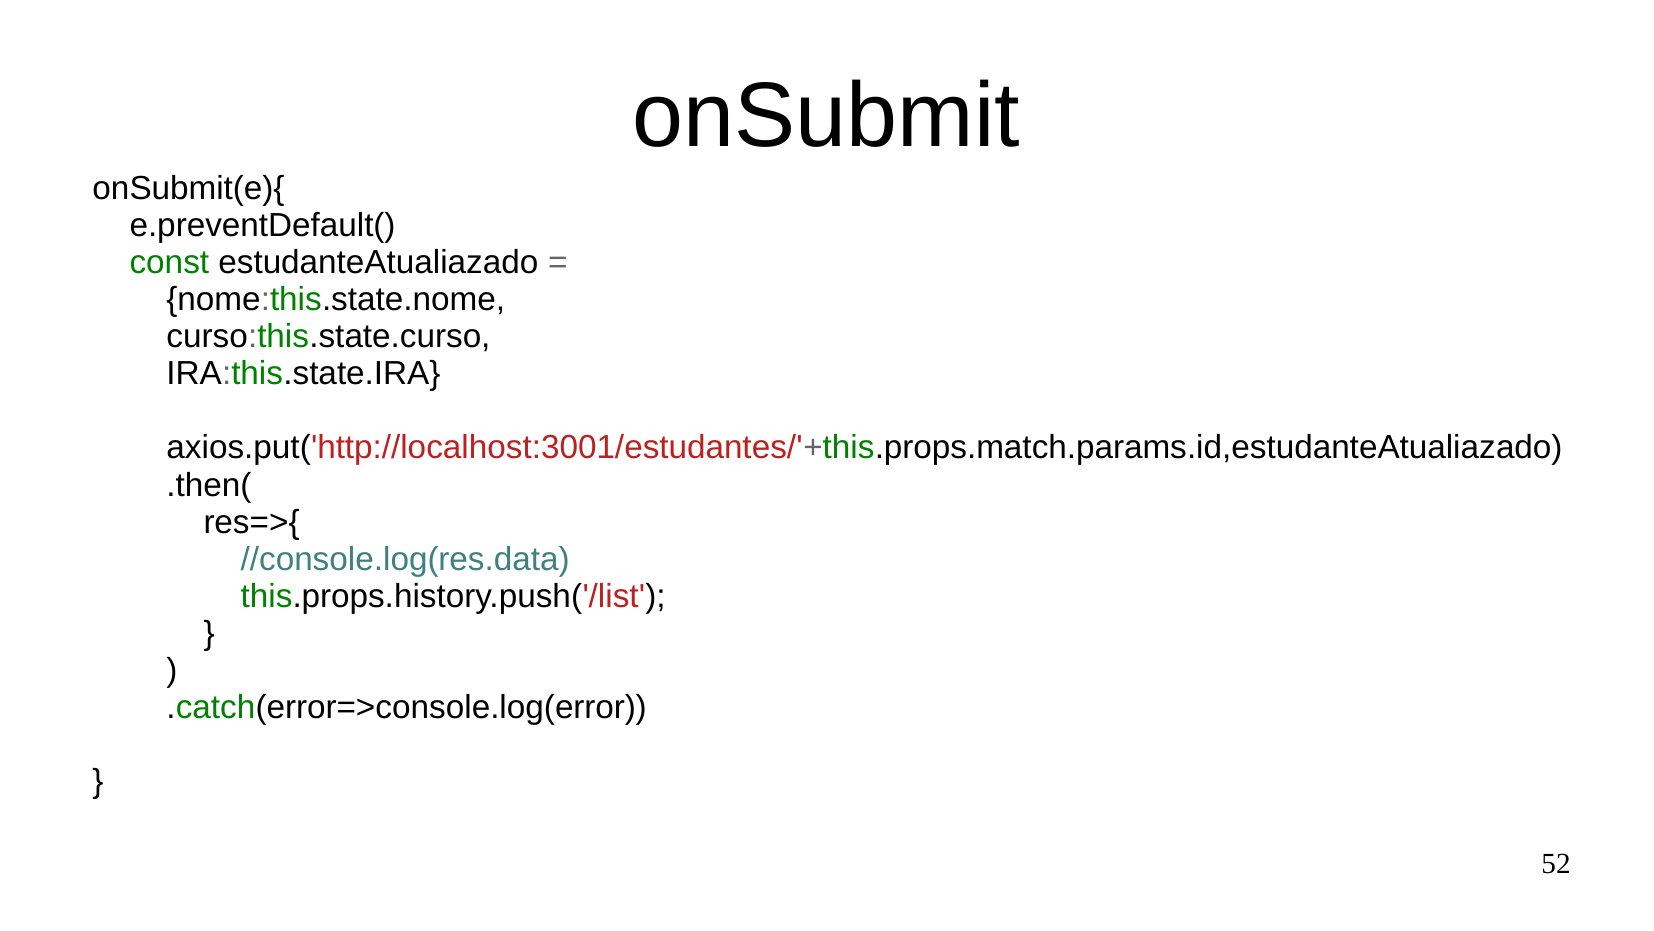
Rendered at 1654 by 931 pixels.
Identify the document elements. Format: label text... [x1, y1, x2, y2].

title onSubmit [82, 37, 1571, 162]
text_box onSubmit(e){ e.preventDefault() const estudanteAtualiazado = {nome:this.state.nome, curso:this.state.curso, IRA:this.state.IRA} axios.put('http://localhost:3001/estudantes/'+this.props.match.params.id,estudanteAtualiazado) .then( res=>{ //console.log(res.data) this.props.history.push('/list'); } ) .catch(error=>console.log(error)) } [40, 162, 1624, 881]
